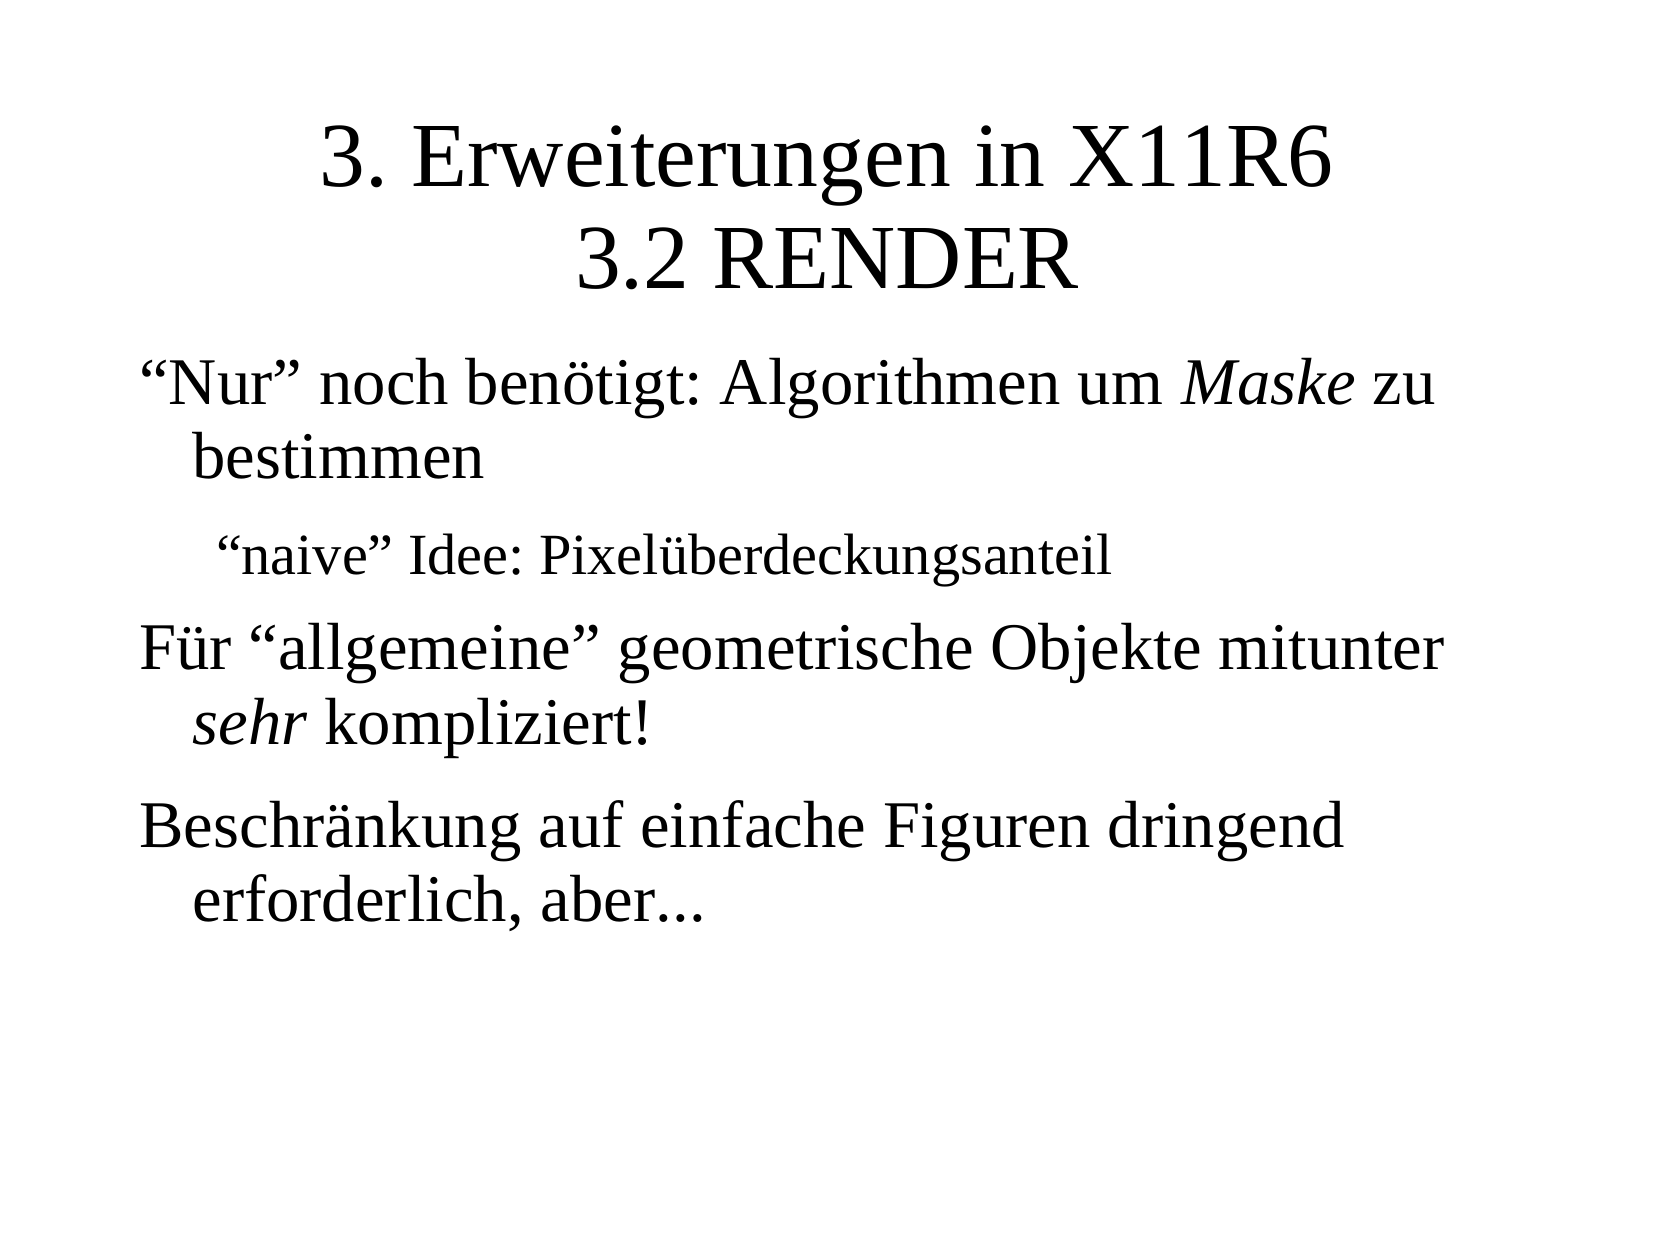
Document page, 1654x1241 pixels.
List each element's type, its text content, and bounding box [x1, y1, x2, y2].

list “Nur” noch benötigt: Algorithmen um Maske zu bestimmen “naive” Idee: Pixelüberdeckungsanteil Für “allgemeine” geometrische Objekte mitunter sehr kompliziert! Beschränkung auf einfache Figuren dringend erforderlich, aber... [121, 344, 1534, 1127]
title 3. Erweiterungen in X11R6 3.2 RENDER [121, 102, 1534, 311]
